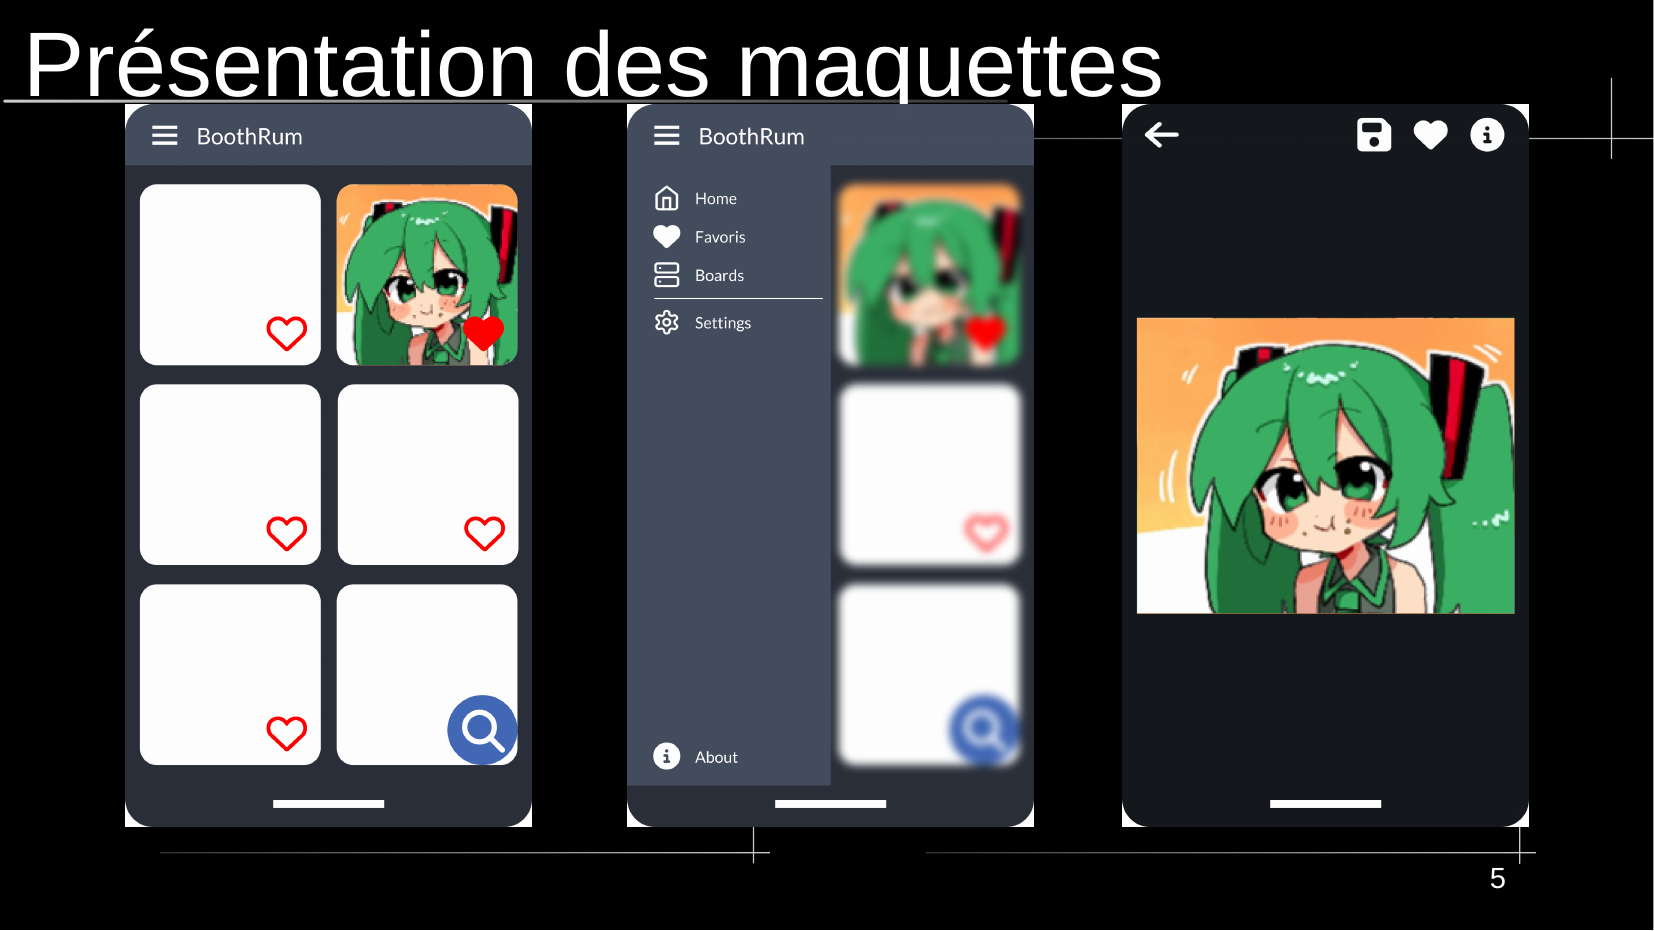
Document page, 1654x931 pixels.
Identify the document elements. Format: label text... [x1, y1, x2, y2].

picture [627, 104, 1034, 827]
picture [125, 104, 532, 827]
title Présentation des maquettes [23, 2, 1589, 128]
picture [1122, 104, 1529, 827]
